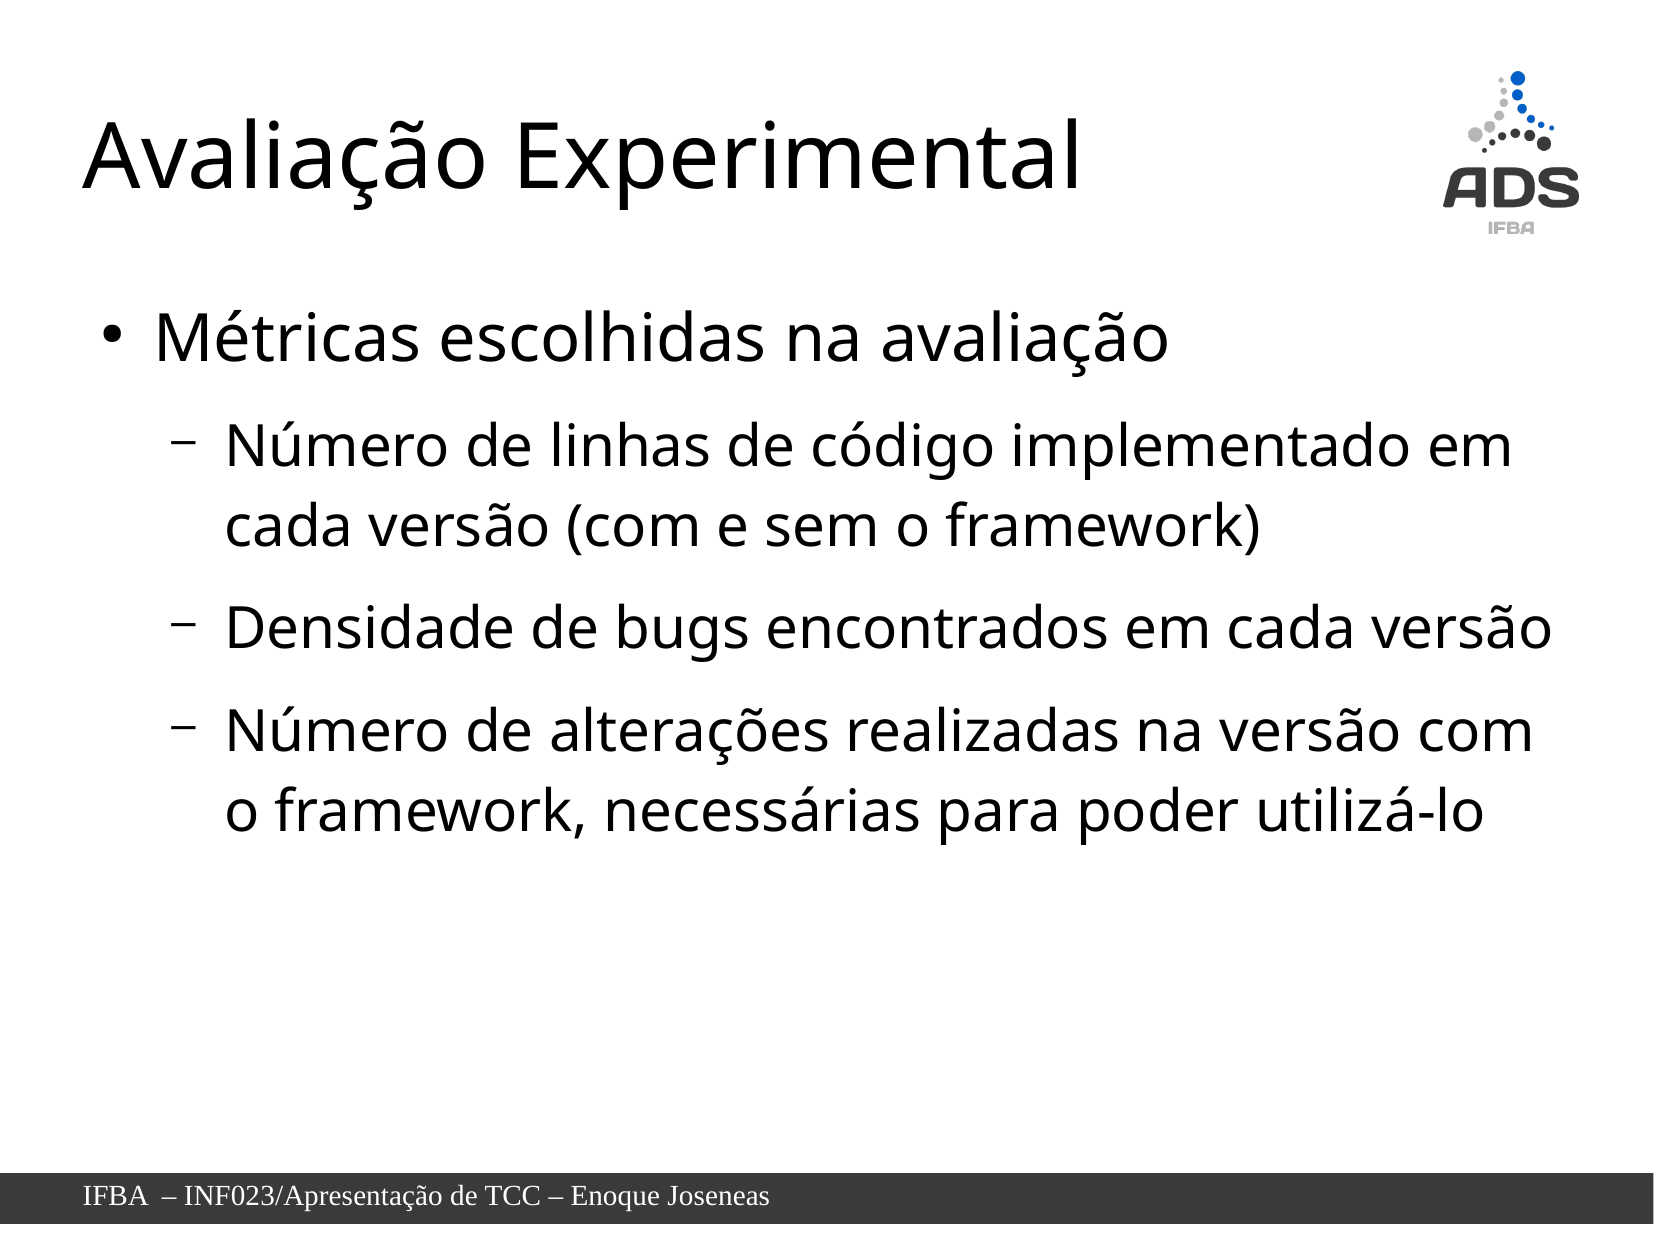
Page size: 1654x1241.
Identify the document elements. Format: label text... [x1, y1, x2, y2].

picture [1443, 71, 1579, 234]
title Avaliação Experimental [82, 49, 1426, 257]
list Métricas escolhidas na avaliação Número de linhas de código implementado em cada versão (com e sem o framework) Densidade de bugs encontrados em cada versão Número de alterações realizadas na versão com o framework, necessárias para poder utilizá-lo [82, 290, 1571, 1156]
